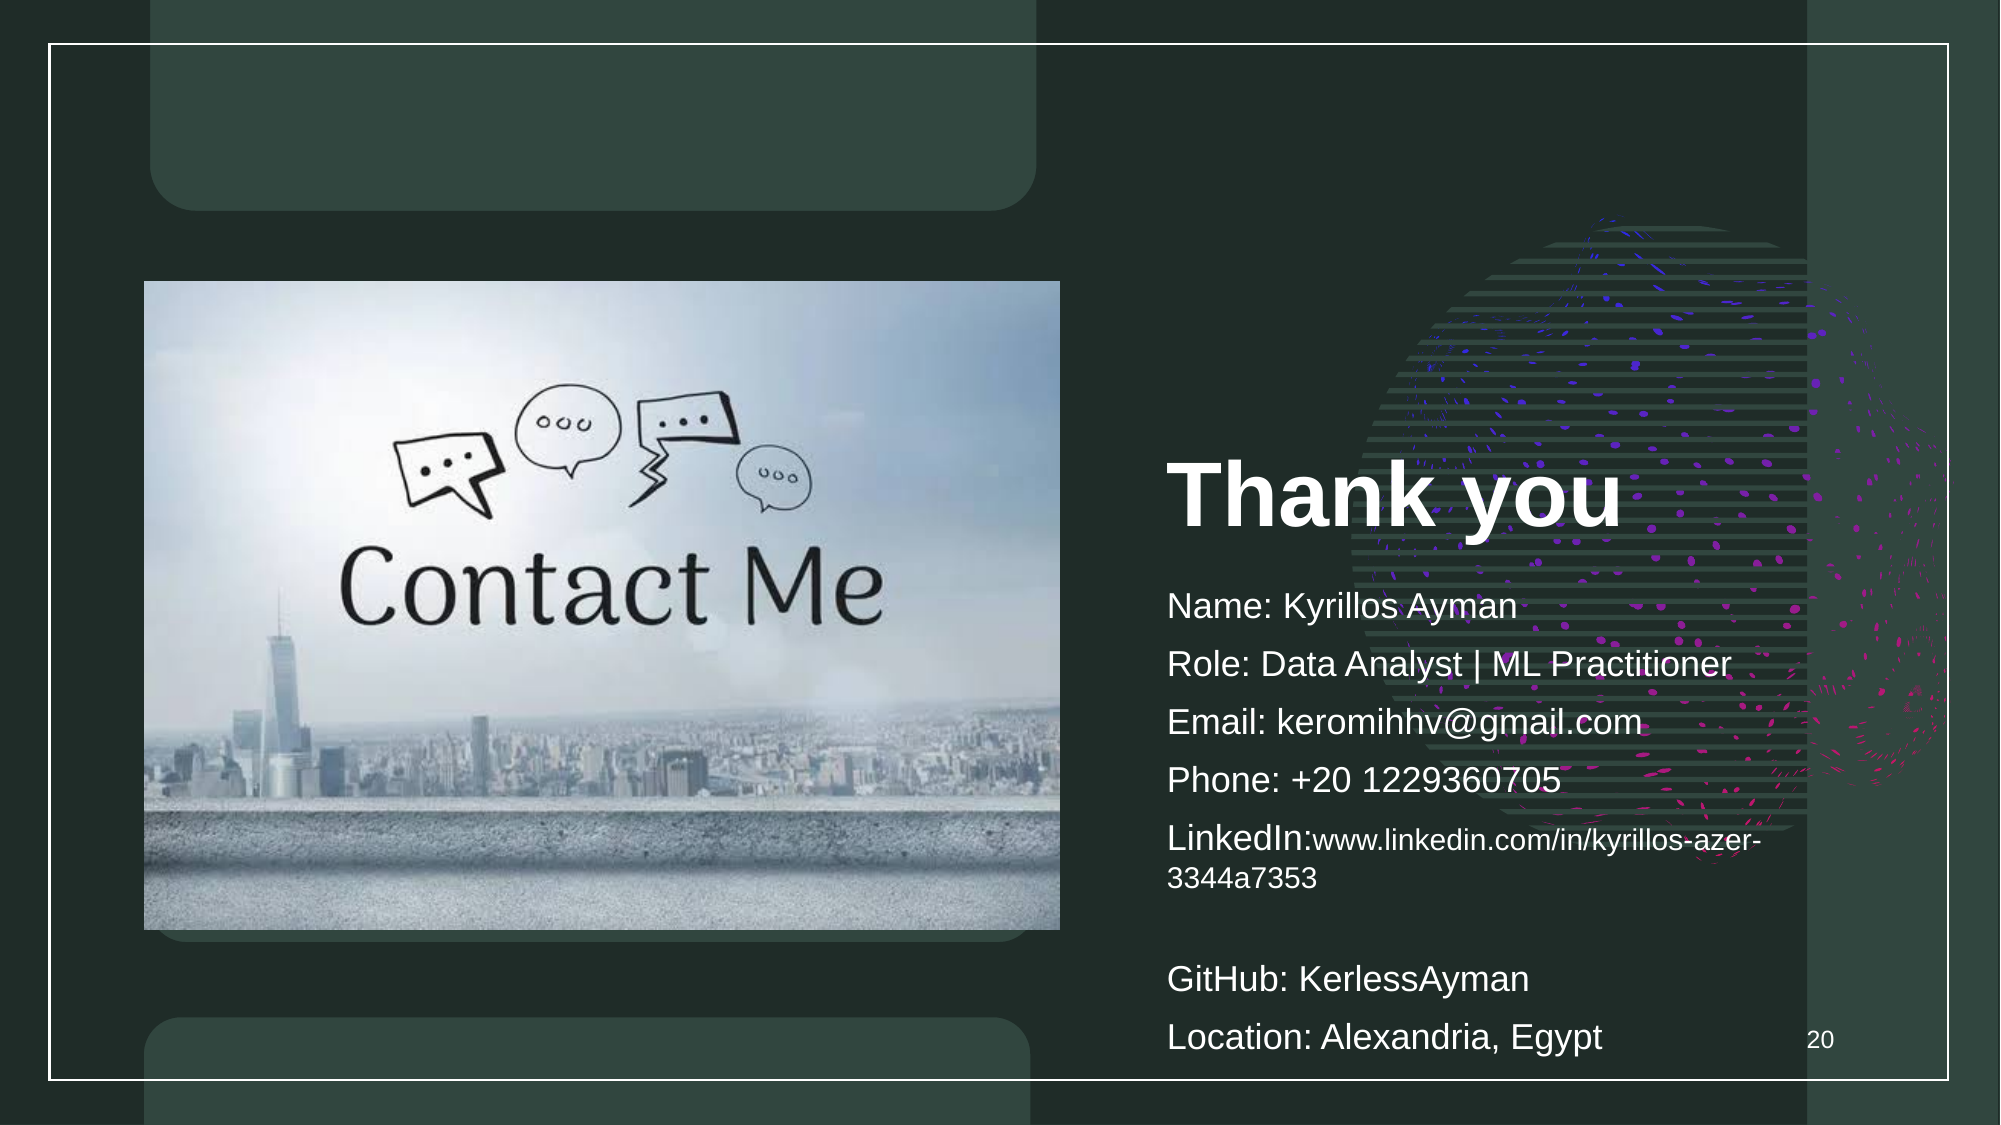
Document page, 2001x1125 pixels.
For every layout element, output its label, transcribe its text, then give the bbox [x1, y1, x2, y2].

picture [144, 281, 1060, 930]
slide_number 5 [1791, 1008, 1931, 1068]
list Name: Kyrillos Ayman Role: Data Analyst | ML Practitioner Email: keromihhv@gmail.com Phone: +20 1229360705 LinkedIn:www.linkedin.com/in/kyrillos-azer-3344a7353 GitHub: KerlessAyman Location: Alexandria, Egypt [1151, 575, 1813, 1068]
title Thank you [1151, 78, 1891, 554]
